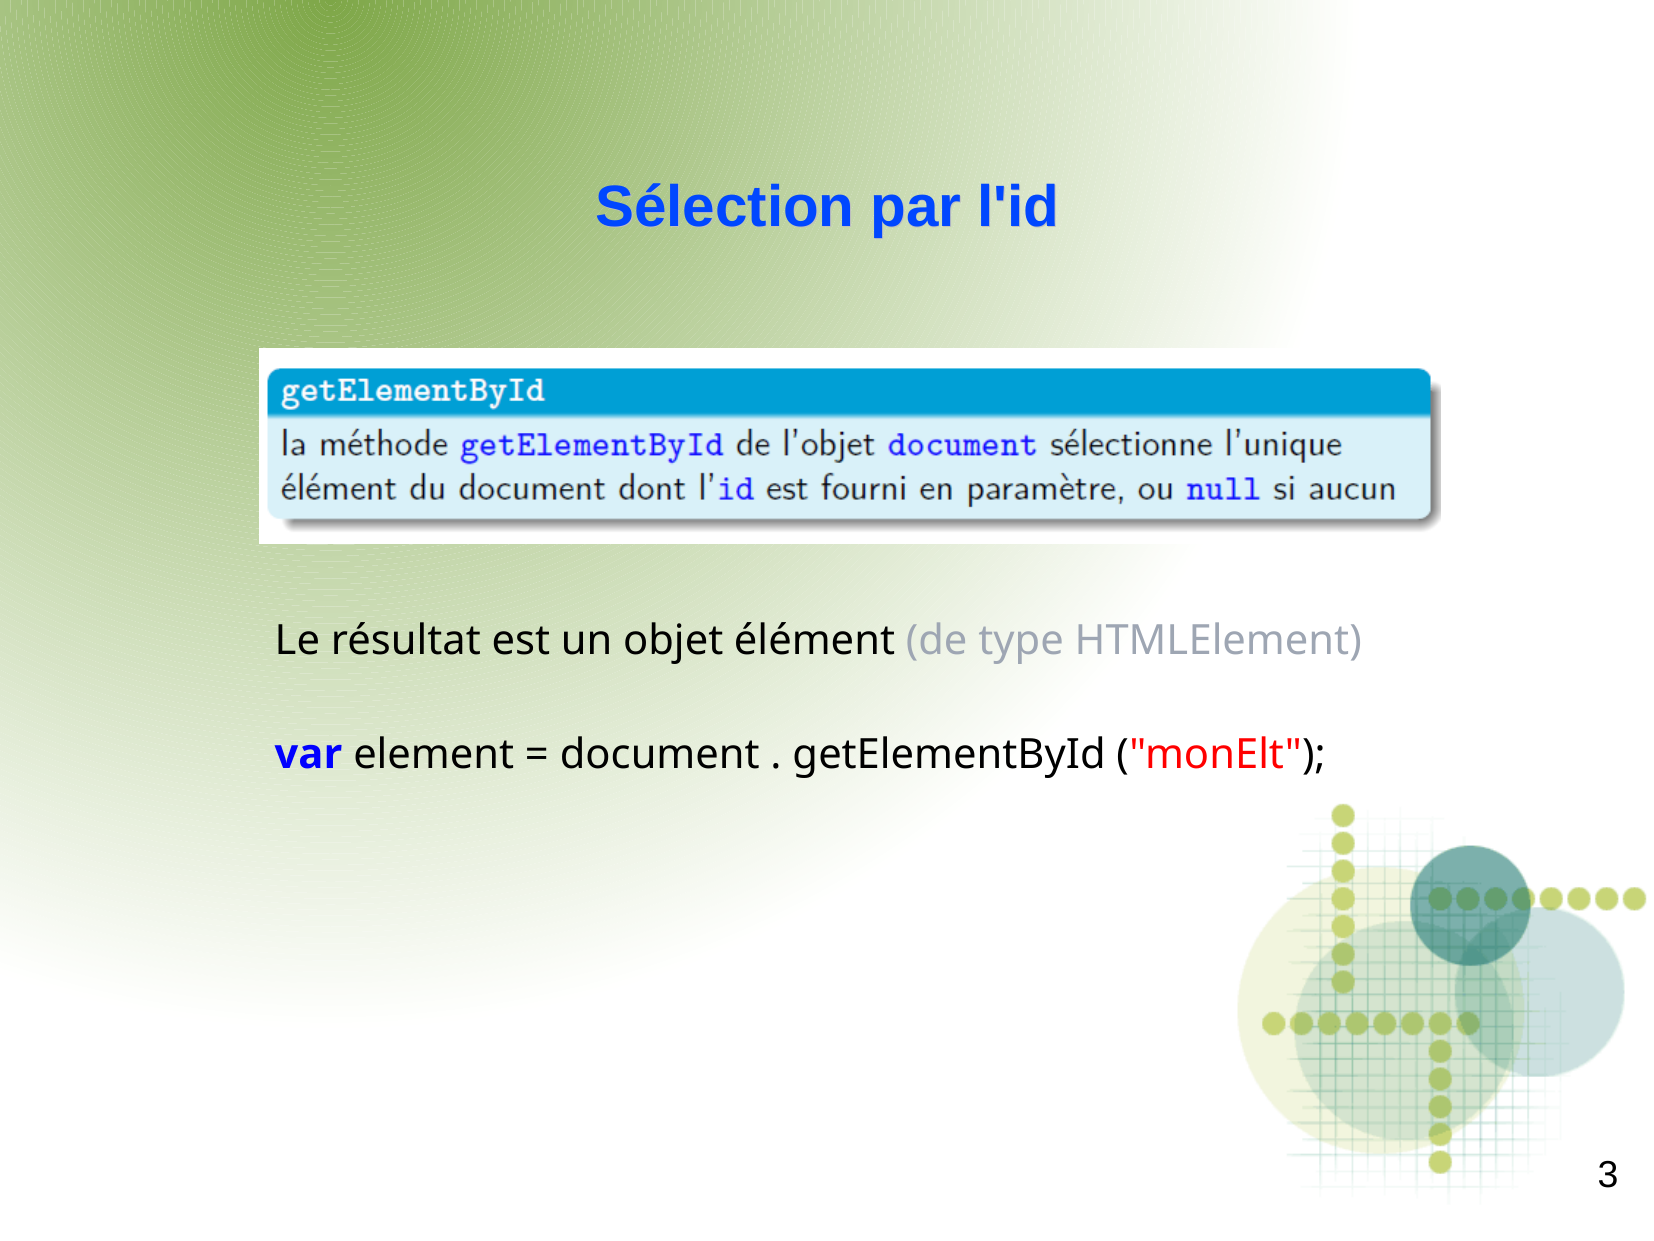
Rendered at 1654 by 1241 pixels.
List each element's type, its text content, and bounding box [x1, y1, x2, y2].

picture [1224, 792, 1654, 1211]
text_box <numéro> [1582, 1145, 1654, 1217]
text_box Le résultat est un objet élément (de type HTMLElement) var element = document . getElementById ("monElt"); [259, 602, 1524, 815]
title Sélection par l'id [121, 102, 1534, 310]
picture [259, 348, 1441, 544]
